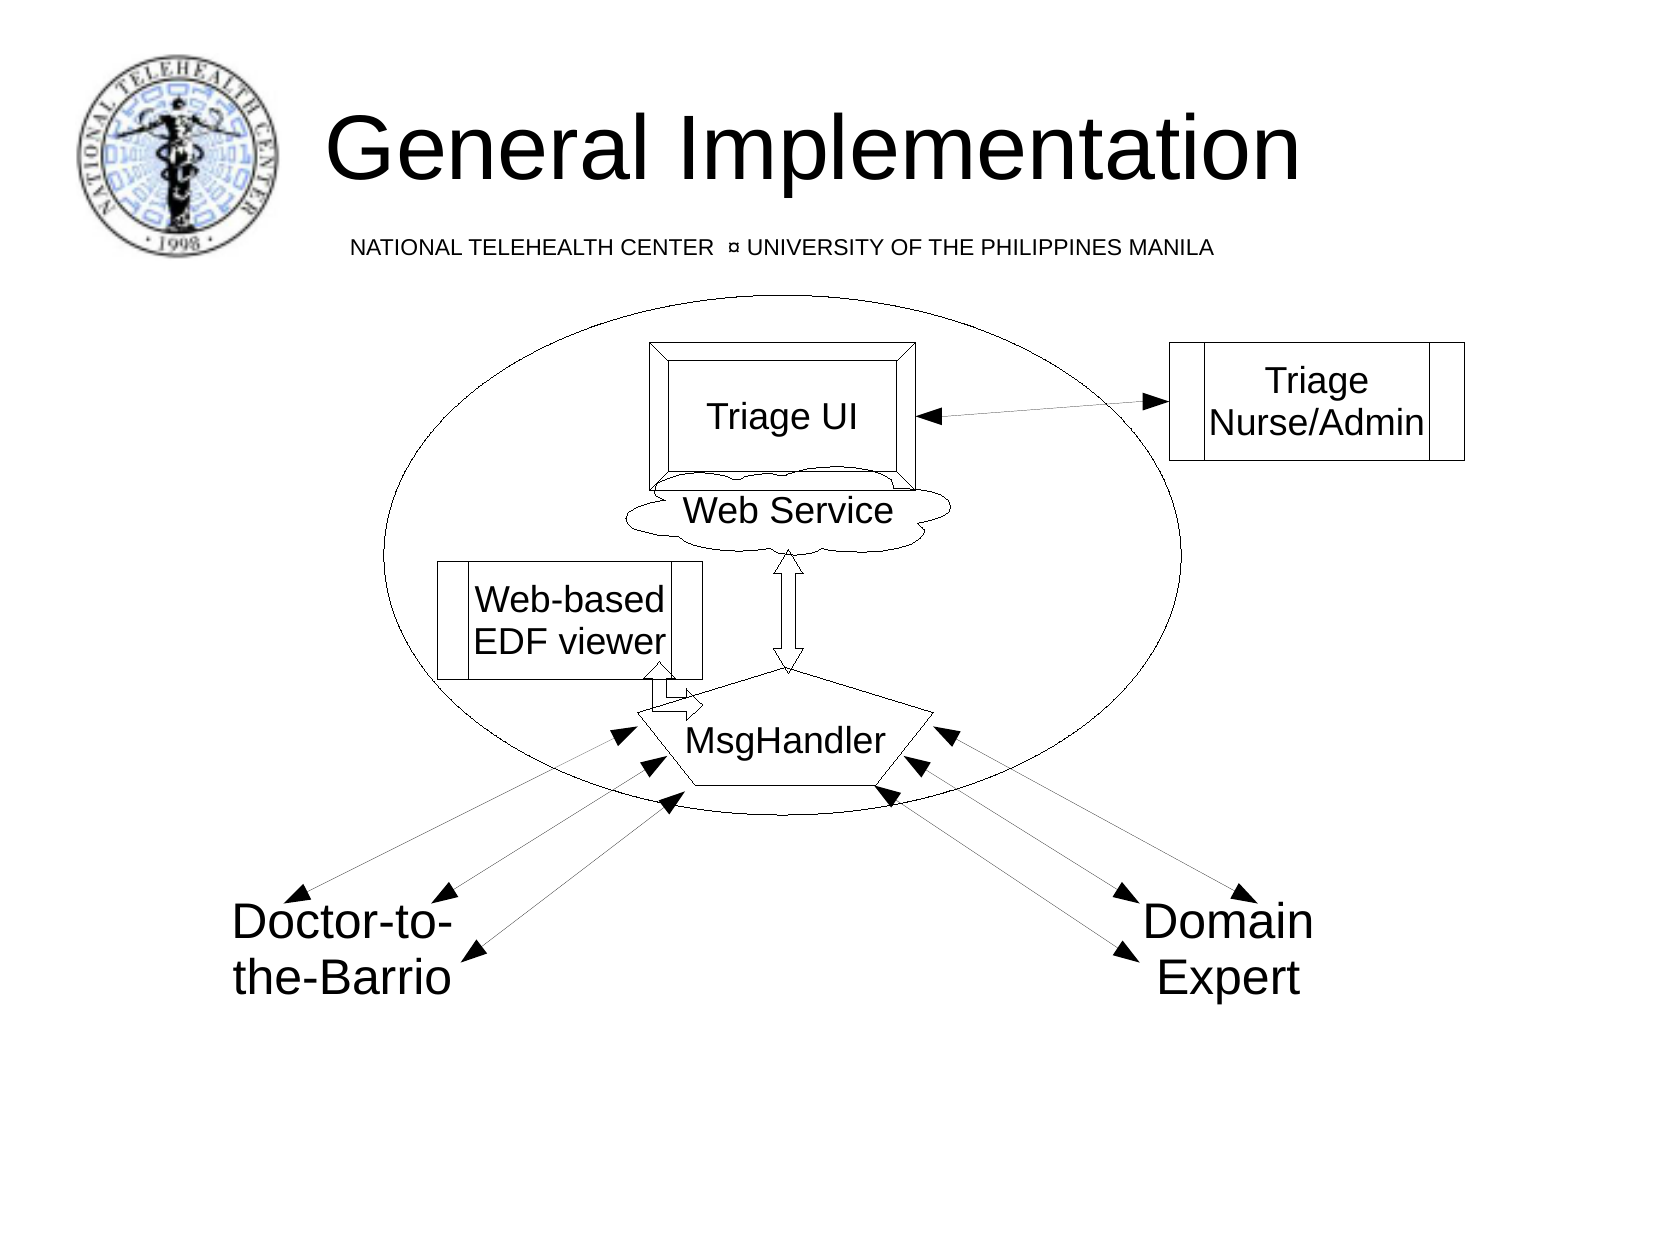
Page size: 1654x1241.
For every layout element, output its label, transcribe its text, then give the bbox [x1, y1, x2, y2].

text_box Domain Expert [1080, 885, 1376, 1013]
picture [75, 53, 282, 261]
text_box Triage Nurse/Admin [1169, 342, 1465, 461]
text_box MsgHandler [637, 667, 934, 786]
title General Implementation [324, 66, 1571, 229]
text_box Web-based EDF viewer [437, 561, 703, 680]
text_box Doctor-to-the-Barrio [194, 885, 491, 1013]
text_box Web Service [625, 489, 951, 556]
text_box Triage UI [669, 361, 896, 471]
